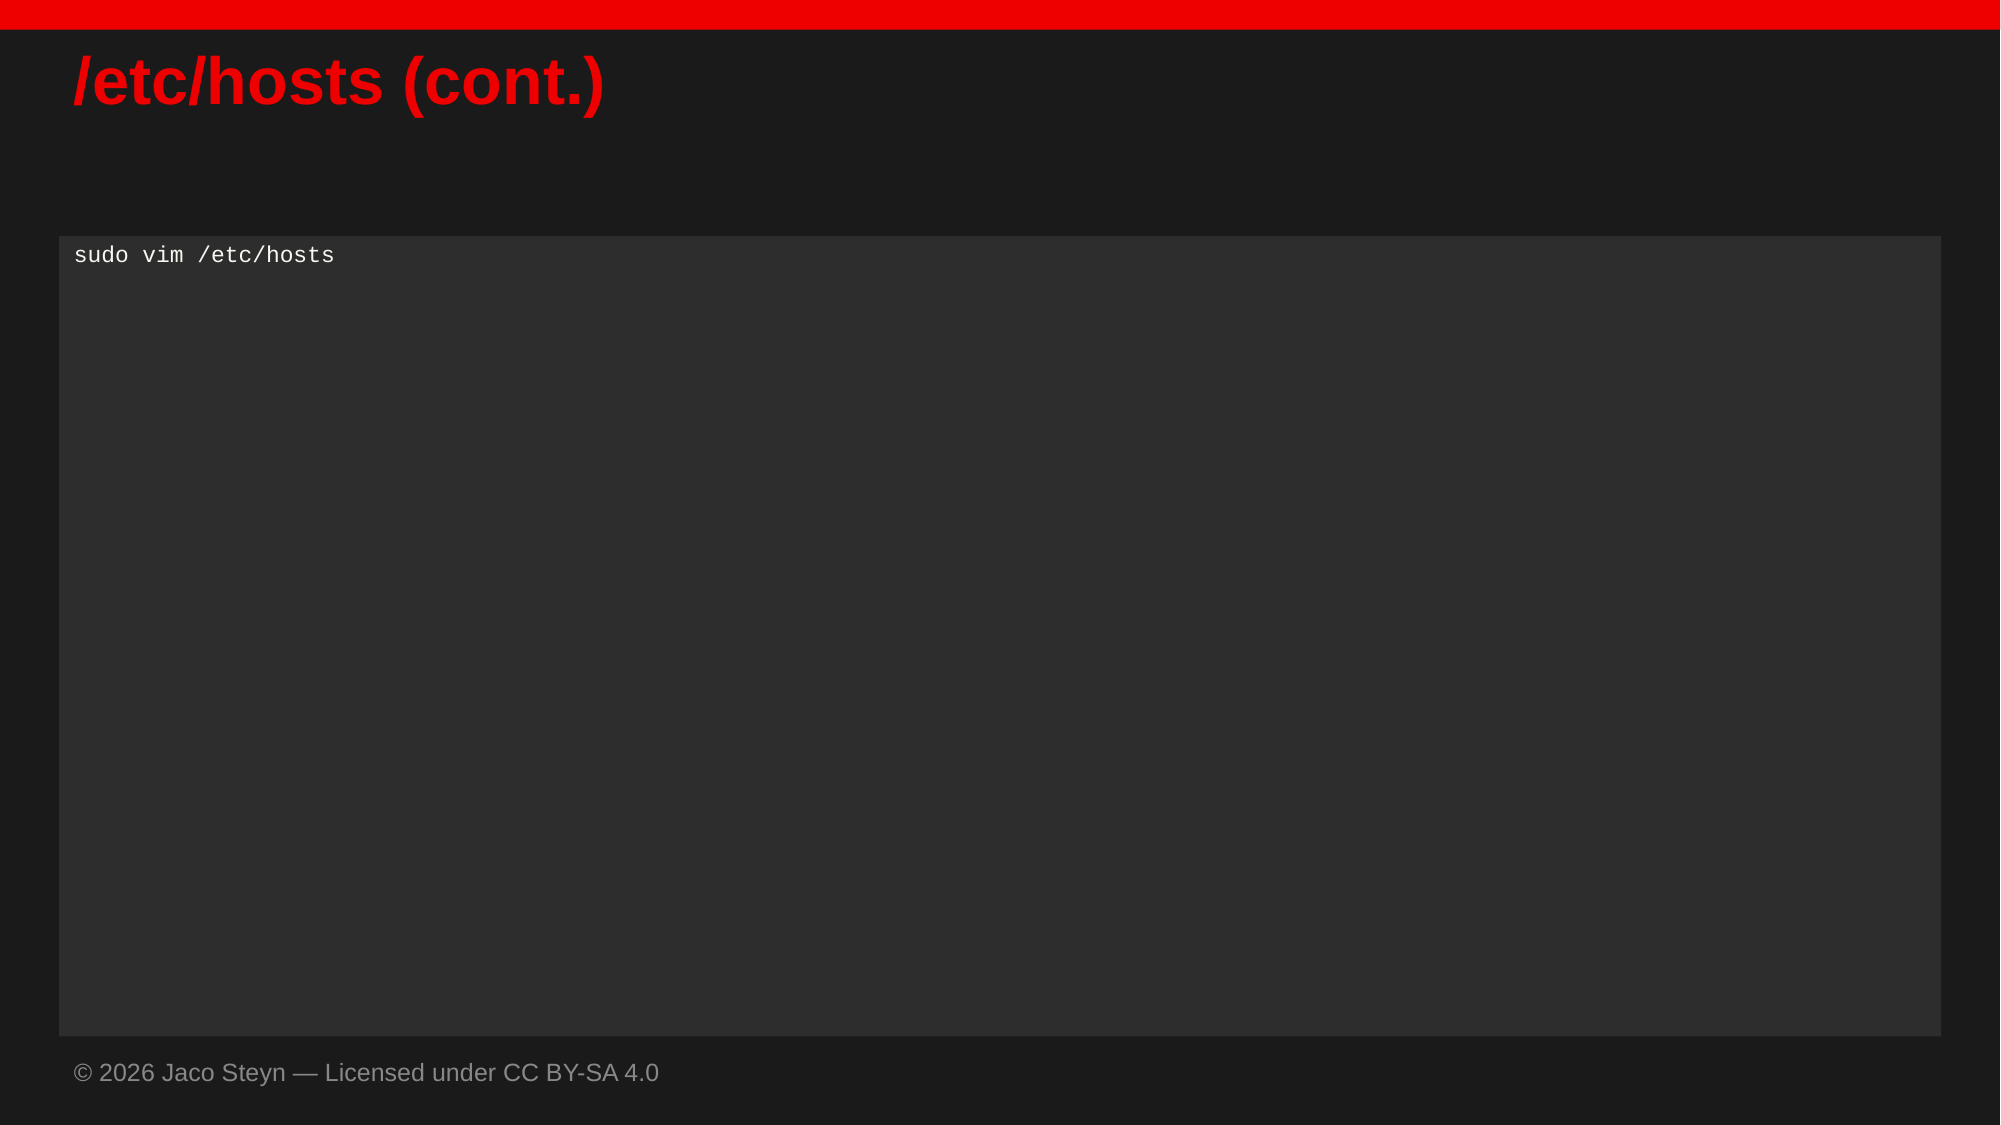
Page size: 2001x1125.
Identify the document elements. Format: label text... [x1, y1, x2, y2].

text_box /etc/hosts (cont.) [59, 36, 1942, 208]
text_box sudo vim /etc/hosts [59, 236, 1942, 1037]
text_box © 2026 Jaco Steyn — Licensed under CC BY-SA 4.0 [59, 1051, 1942, 1093]
text_box [0, 0, 2001, 30]
